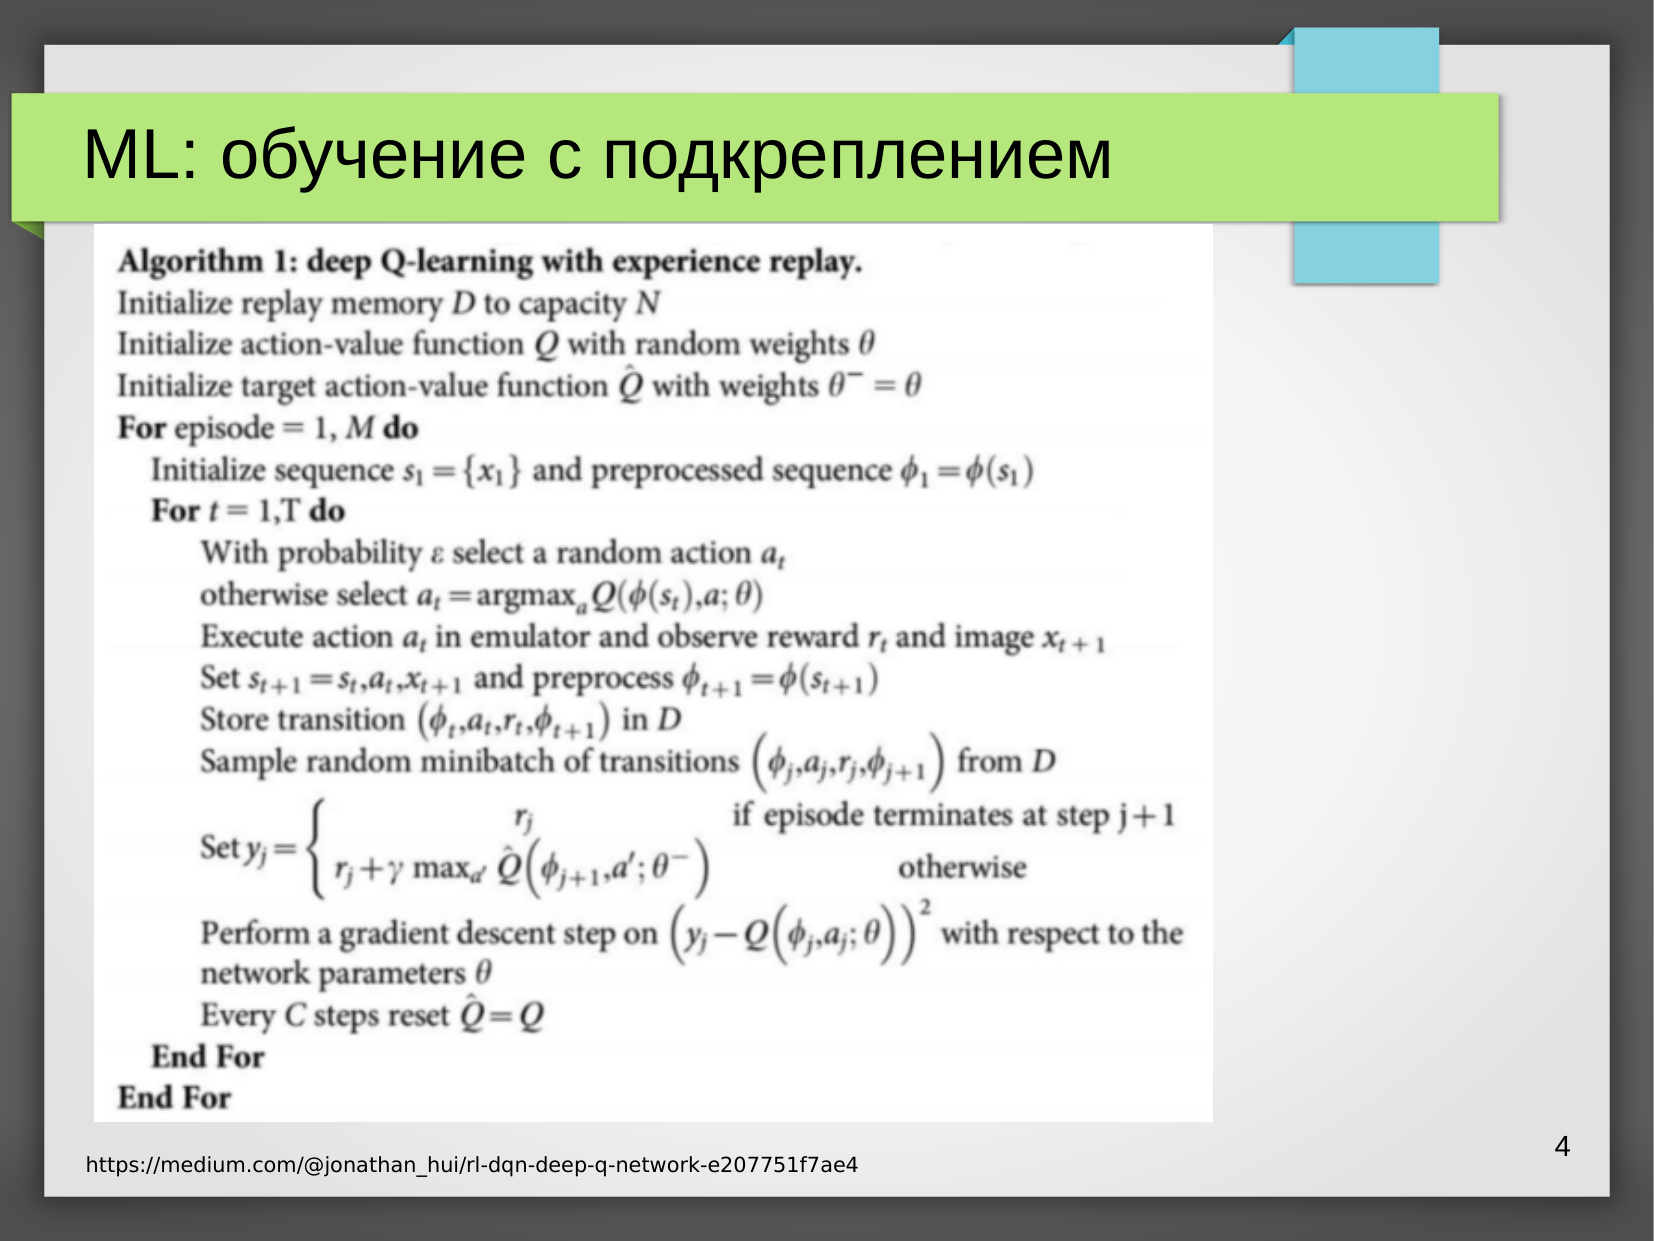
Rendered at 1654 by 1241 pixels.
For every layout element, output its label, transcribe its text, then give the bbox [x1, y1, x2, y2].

title ML: обучение с подкреплением [82, 94, 1264, 213]
text_box https://medium.com/@jonathan_hui/rl-dqn-deep-q-network-e207751f7ae4 [70, 1145, 1494, 1205]
picture [0, 0, 1654, 1241]
